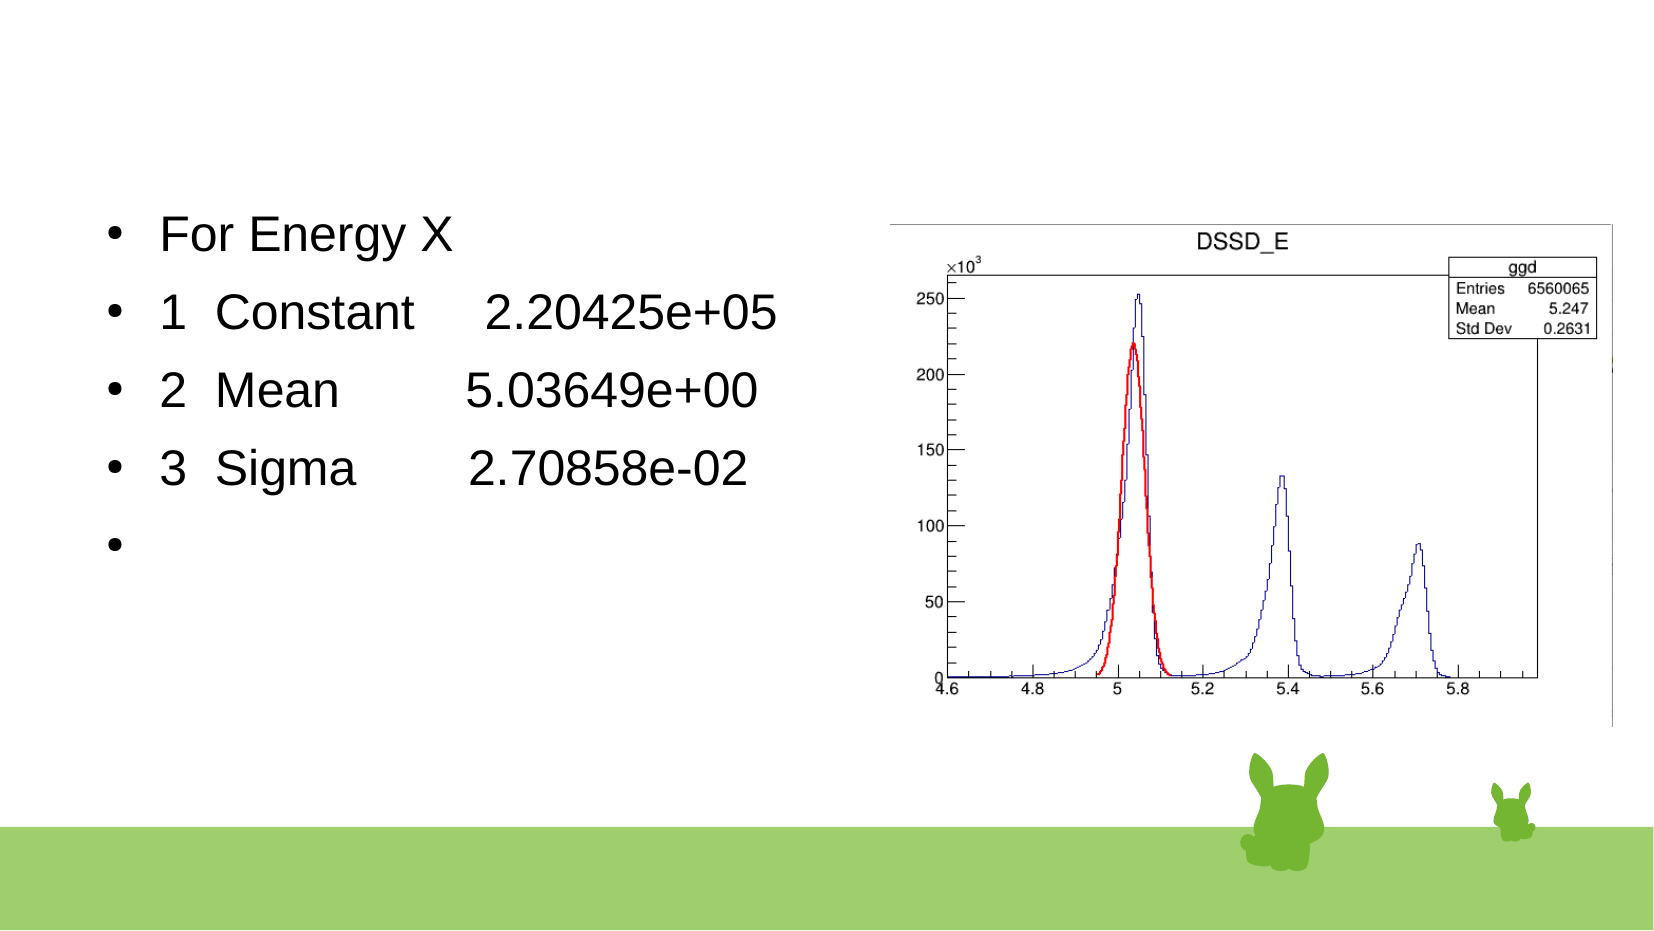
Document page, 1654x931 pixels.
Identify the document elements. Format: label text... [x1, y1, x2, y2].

picture [890, 224, 1613, 727]
list For Energy X 1 Constant 2.20425e+05 2 Mean 5.03649e+00 3 Sigma 2.70858e-02 [88, 206, 809, 739]
